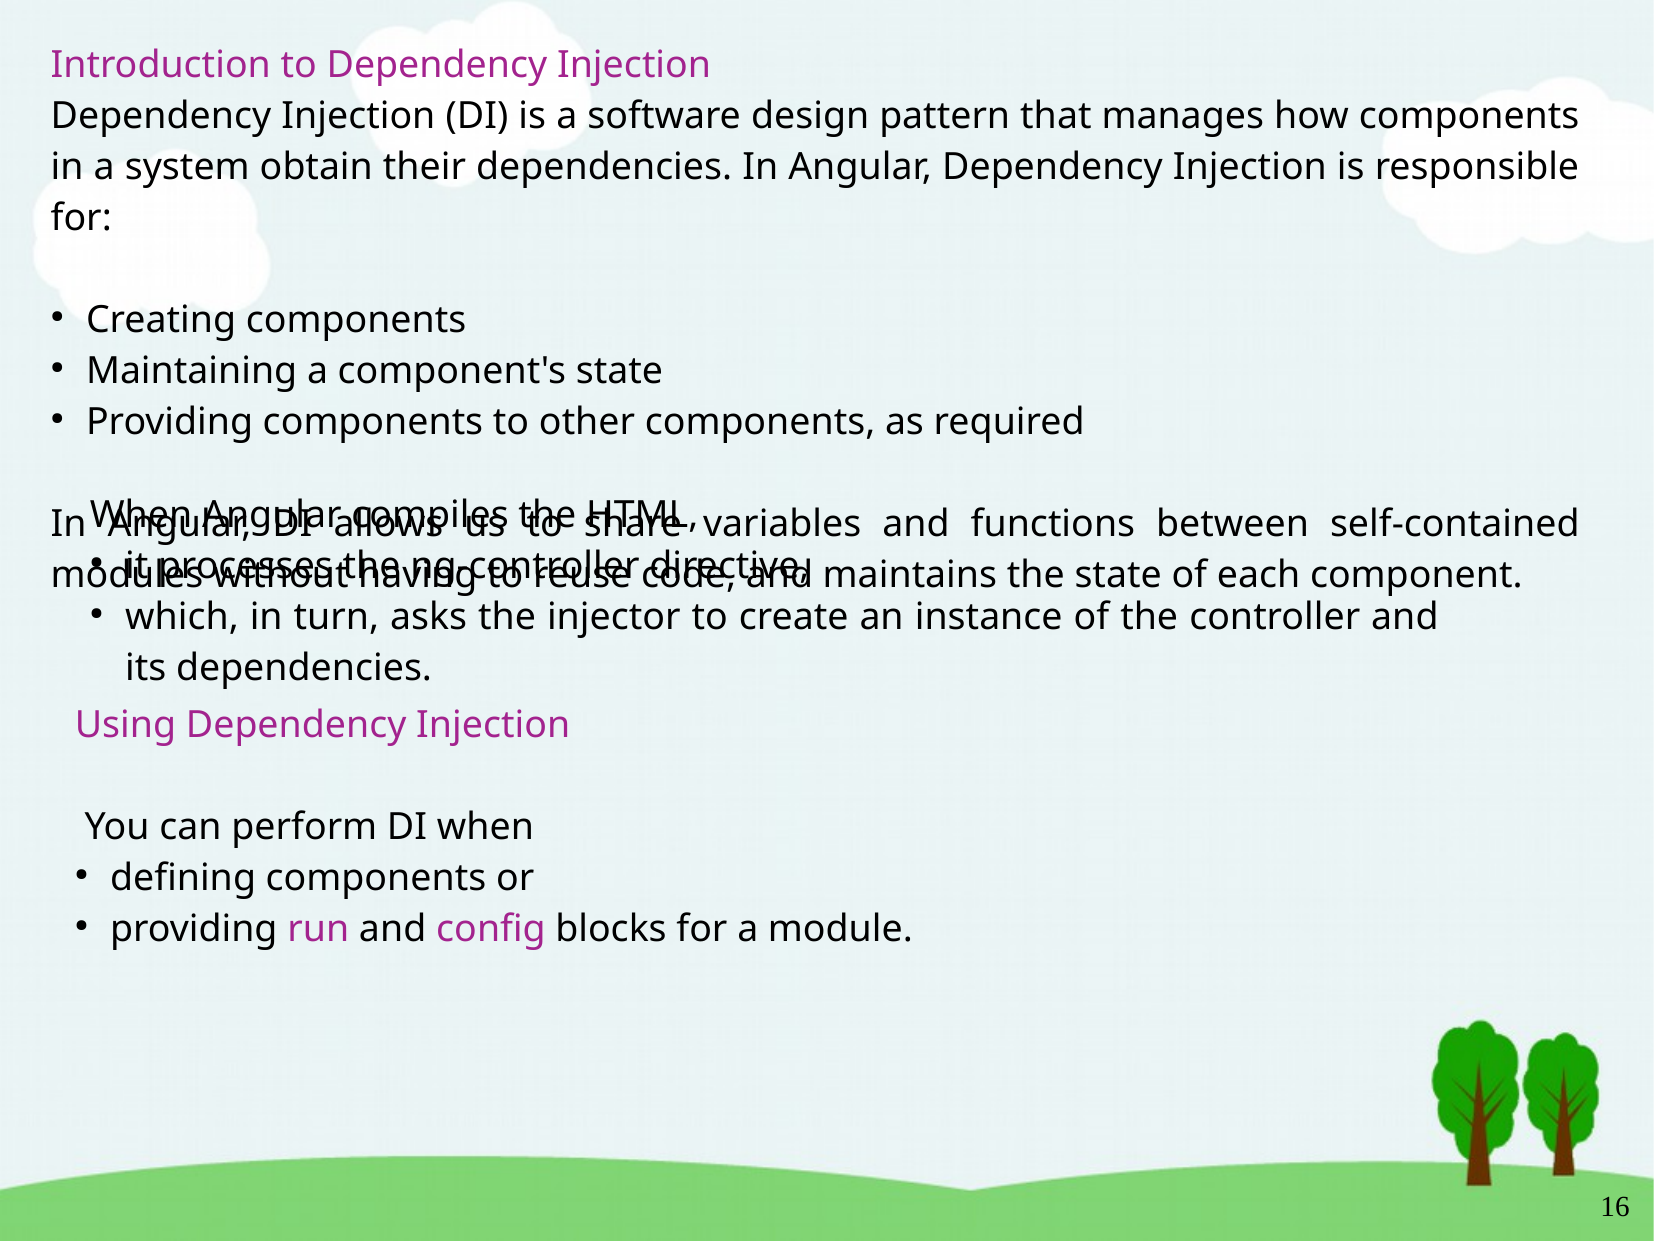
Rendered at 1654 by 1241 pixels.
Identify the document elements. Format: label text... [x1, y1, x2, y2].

picture [0, 0, 1654, 1241]
text_box Introduction to Dependency Injection Dependency Injection (DI) is a software design pattern that manages how components in a system obtain their dependencies. In Angular, Dependency Injection is responsible for: Creating components Maintaining a component's state Providing components to other components, as required In Angular, DI allows us to share variables and functions between self-contained modules without having to reuse code, and maintains the state of each component. [35, 30, 1596, 499]
text_box When Angular compiles the HTML, it processes the ng-controller directive, which, in turn, asks the injector to create an instance of the controller and its dependencies. [75, 480, 1456, 660]
text_box Using Dependency Injection You can perform DI when defining components or providing run and config blocks for a module. [60, 690, 1246, 912]
